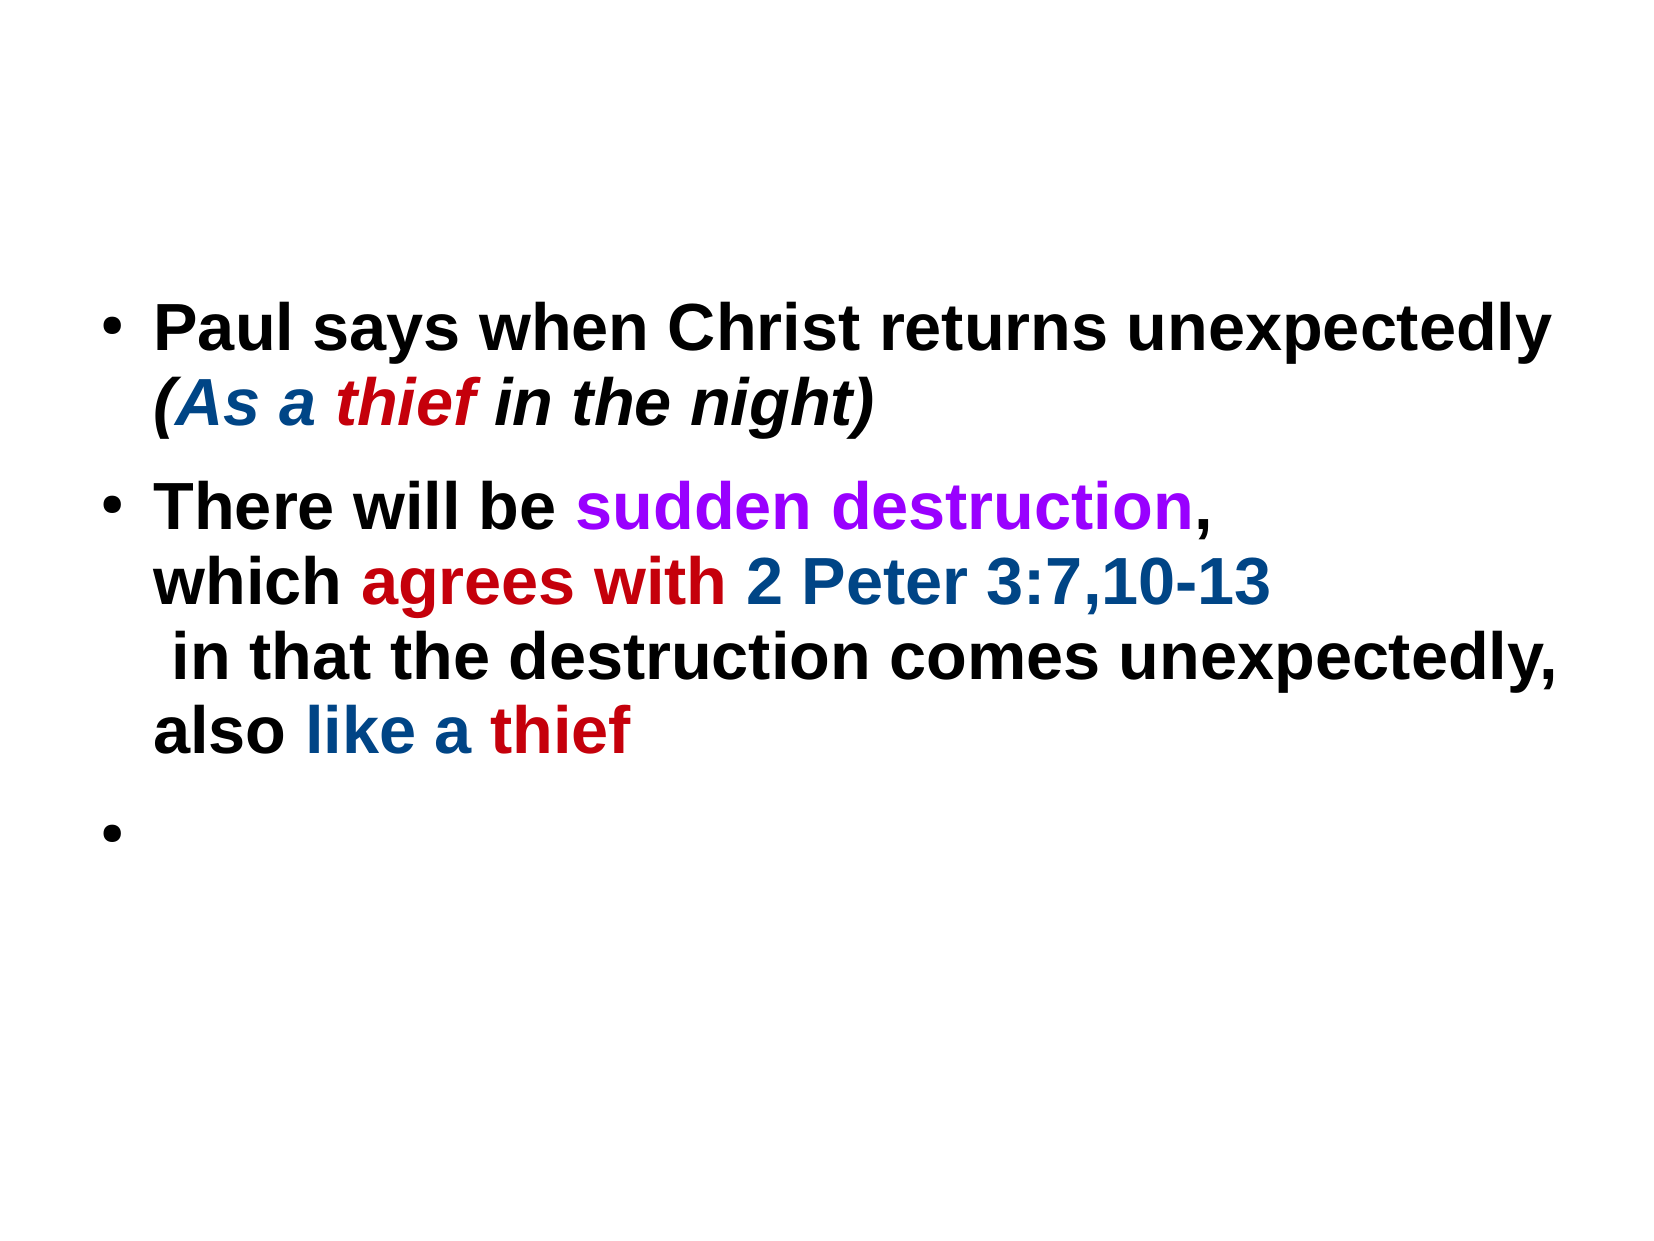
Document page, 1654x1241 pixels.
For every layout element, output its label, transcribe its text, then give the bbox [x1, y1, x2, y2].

list Paul says when Christ returns unexpectedly (As a thief in the night) There will be sudden destruction, which agrees with 2 Peter 3:7,10-13 in that the destruction comes unexpectedly, also like a thief [82, 290, 1571, 1109]
